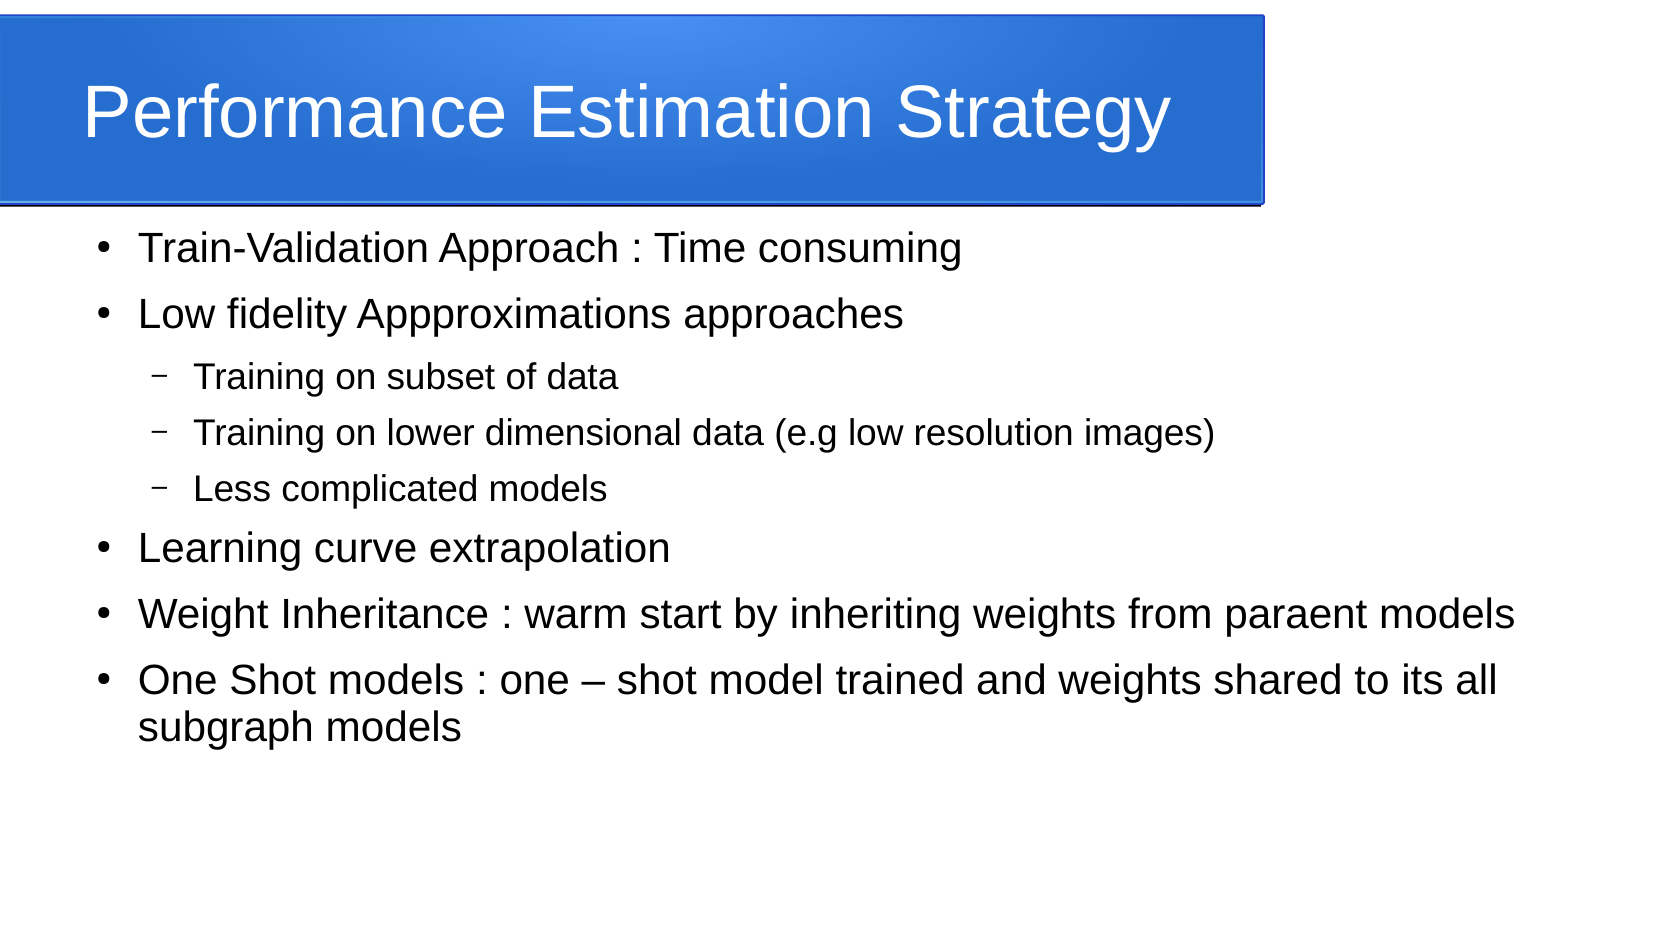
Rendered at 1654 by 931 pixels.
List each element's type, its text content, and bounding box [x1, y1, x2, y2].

title Performance Estimation Strategy [82, 35, 1235, 189]
list Train-Validation Approach : Time consuming Low fidelity Appproximations approaches Training on subset of data Training on lower dimensional data (e.g low resolution images) Less complicated models Learning curve extrapolation Weight Inheritance : warm start by inheriting weights from paraent models One Shot models : one – shot model trained and weights shared to its all subgraph models [82, 224, 1571, 764]
